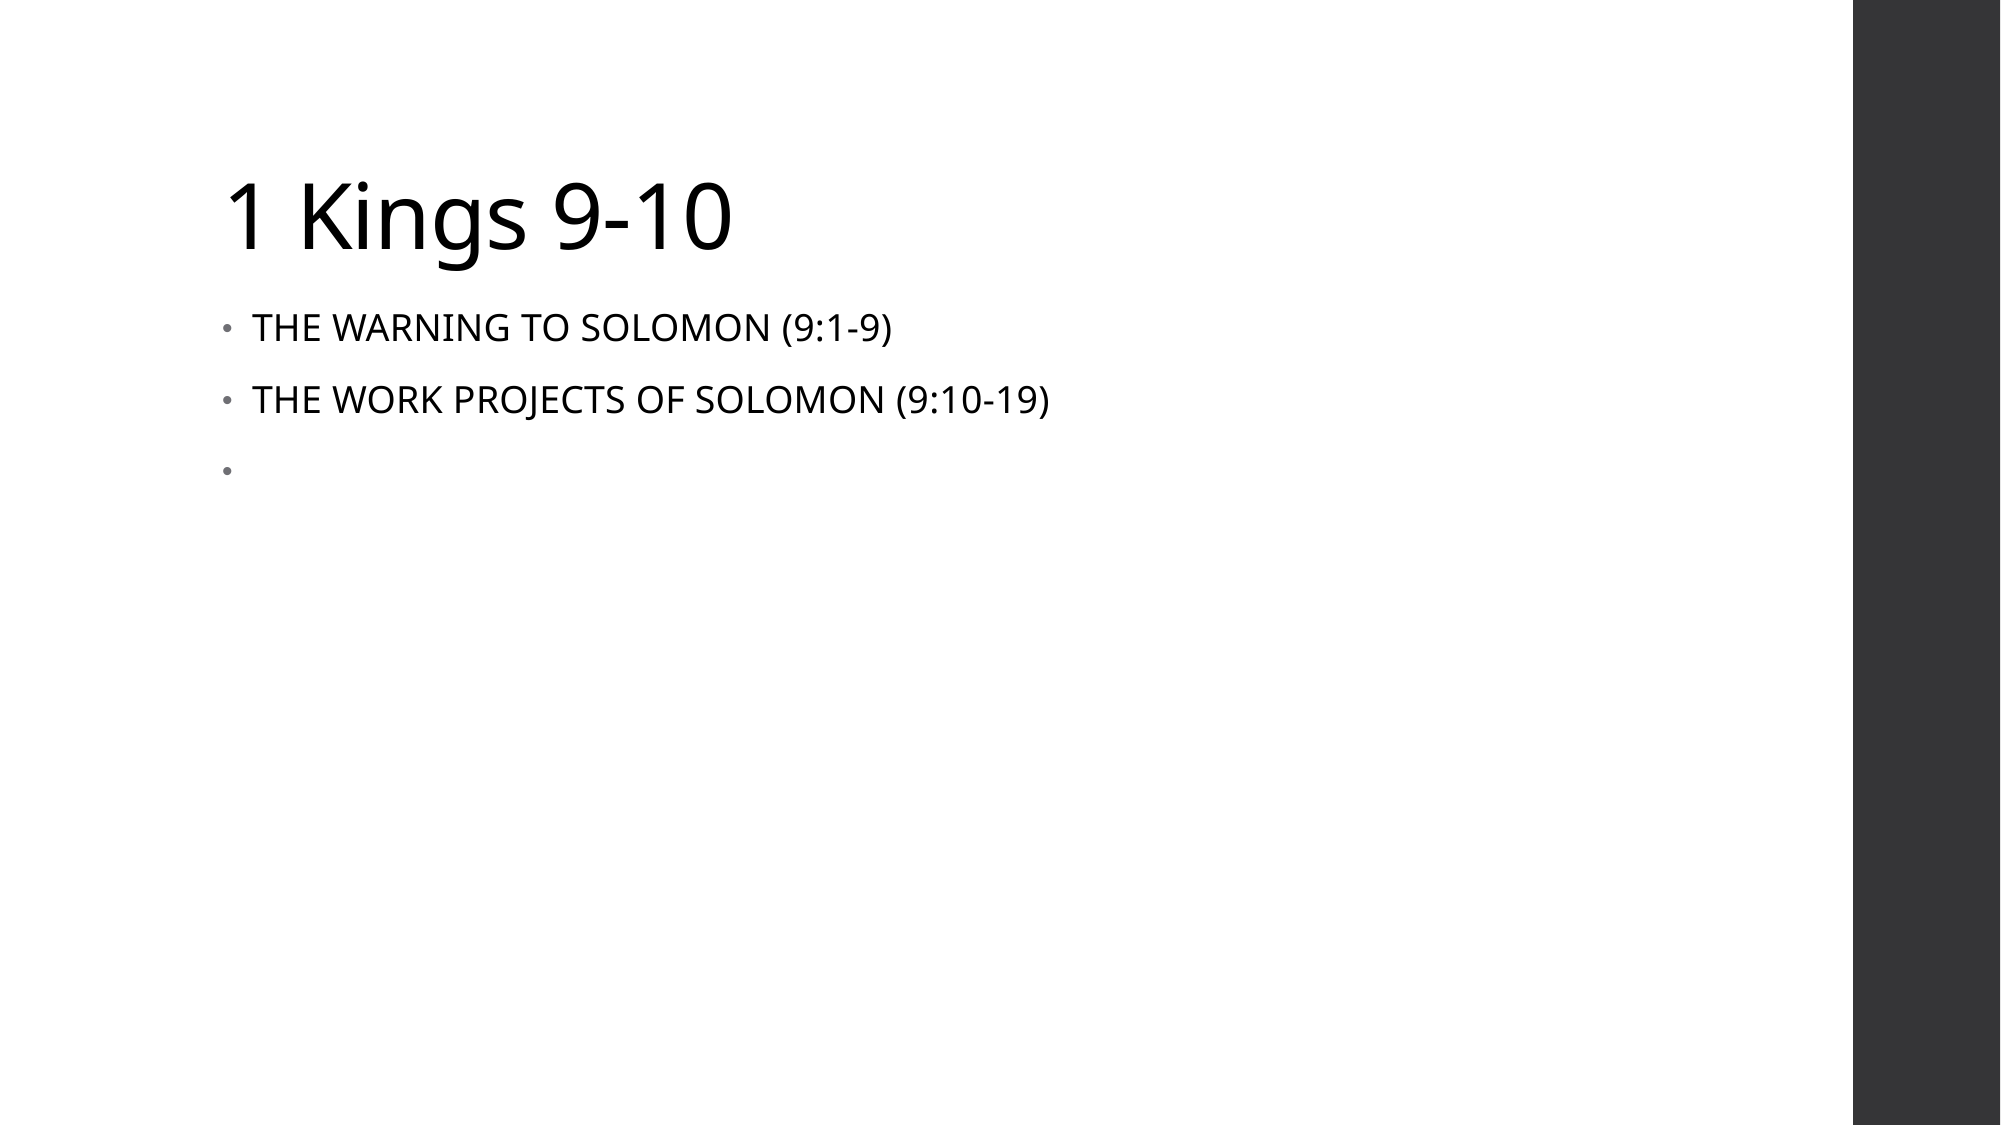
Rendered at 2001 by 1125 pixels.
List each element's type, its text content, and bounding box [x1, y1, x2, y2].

title 1 Kings 9-10 [206, 60, 1797, 278]
list THE WARNING TO SOLOMON (9:1-9) THE WORK PROJECTS OF SOLOMON (9:10-19) [206, 299, 1617, 1014]
